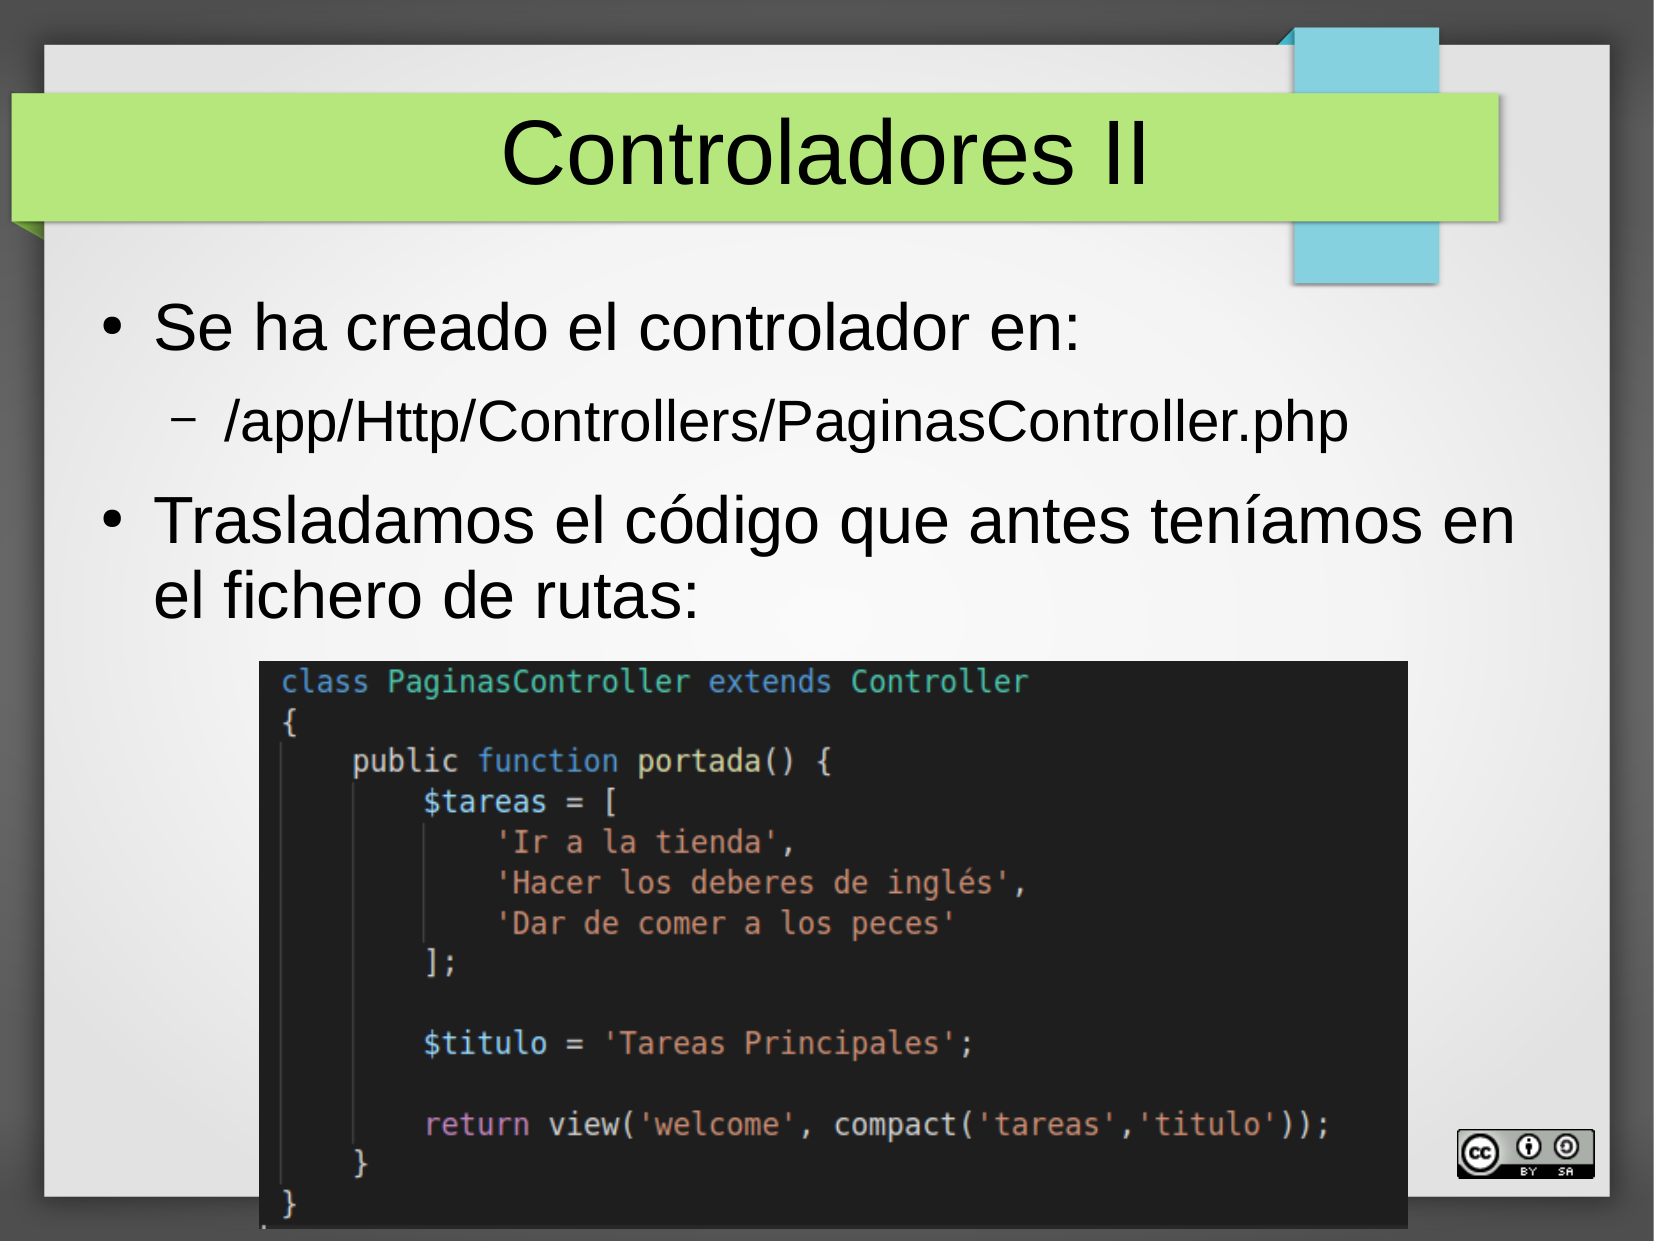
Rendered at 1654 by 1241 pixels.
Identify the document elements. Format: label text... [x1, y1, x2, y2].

picture [0, 0, 1654, 1241]
list Se ha creado el controlador en: /app/Http/Controllers/PaginasController.php Trasladamos el código que antes teníamos en el fichero de rutas: [82, 290, 1571, 1010]
title Controladores II [82, 49, 1571, 257]
